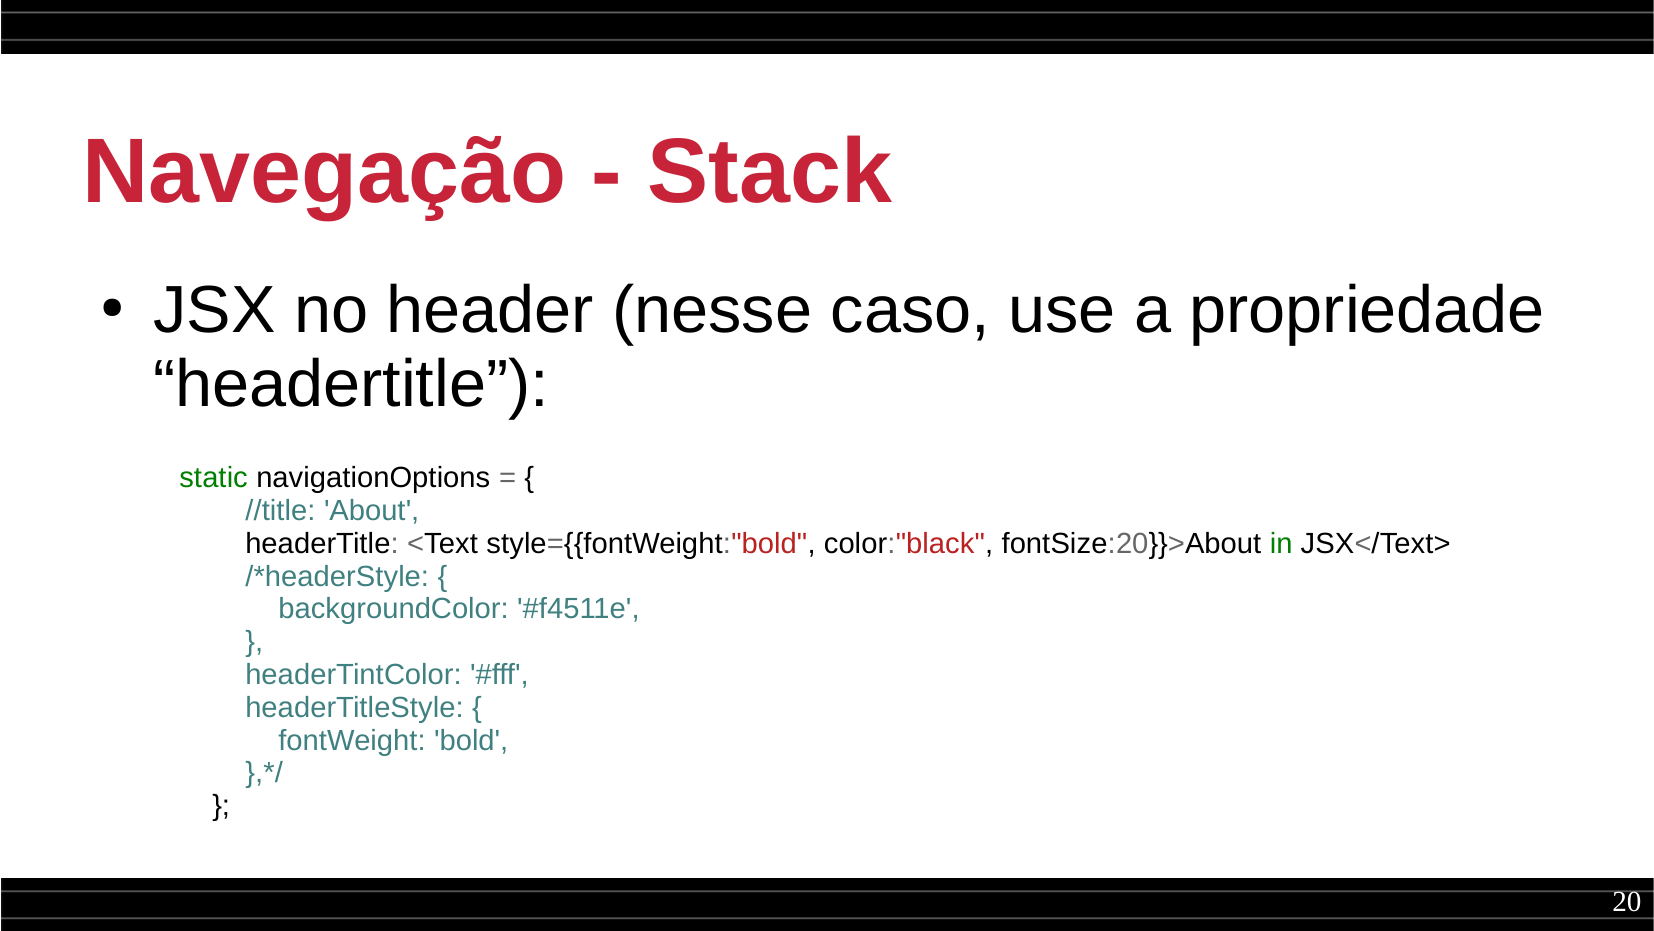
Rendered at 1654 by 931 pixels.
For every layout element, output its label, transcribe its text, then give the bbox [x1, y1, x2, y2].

picture [1, 0, 1654, 54]
list JSX no header (nesse caso, use a propriedade “headertitle”): [82, 271, 1571, 758]
title Navegação - Stack [82, 92, 1571, 249]
picture [1, 878, 1654, 931]
text_box static navigationOptions = { //title: 'About', headerTitle: <Text style={{fontWeight:"bold", color:"black", fontSize:20}}>About in JSX</Text> /*headerStyle: { backgroundColor: '#f4511e', }, headerTintColor: '#fff', headerTitleStyle: { fontWeight: 'bold', },*/ }; [164, 453, 1466, 830]
